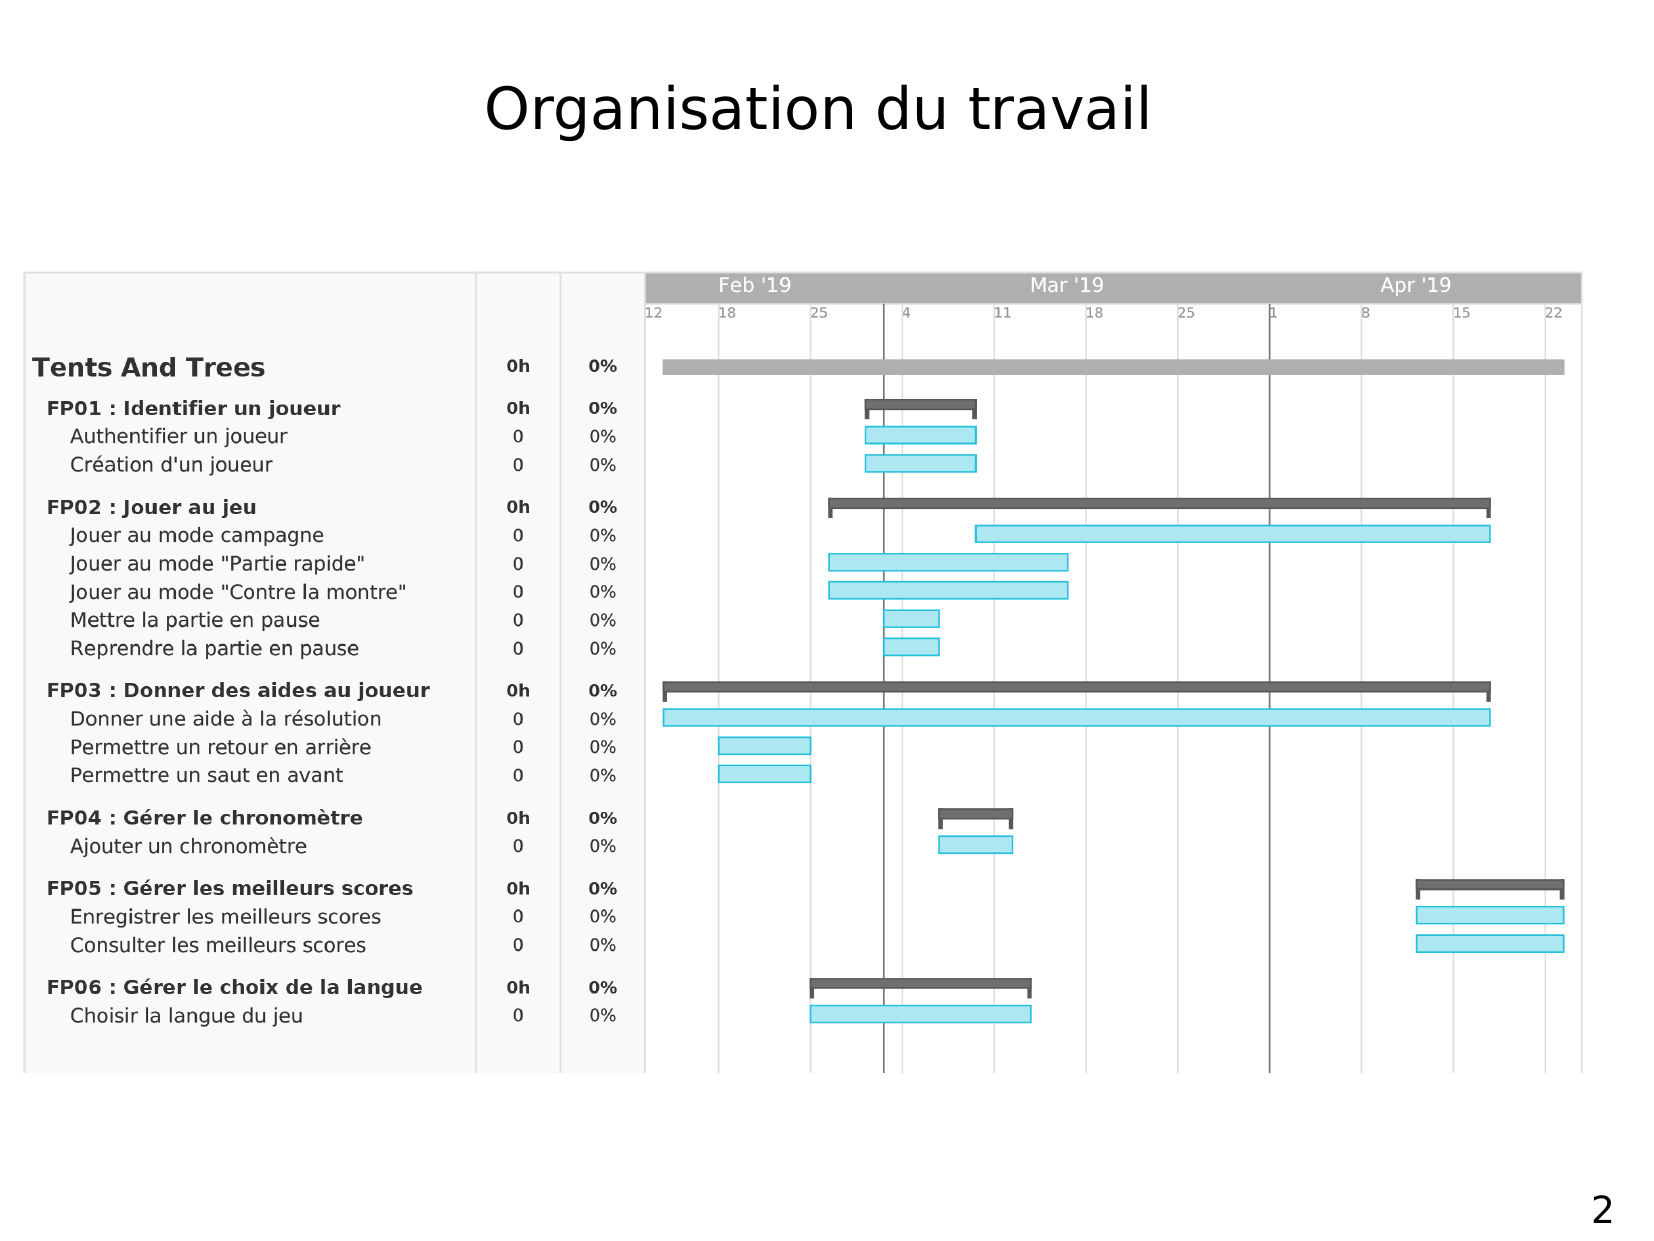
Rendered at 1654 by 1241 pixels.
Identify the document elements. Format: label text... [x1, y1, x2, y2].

text_box 2 [1576, 1181, 1630, 1240]
picture [23, 259, 1583, 1073]
title Organisation du travail [460, 5, 1178, 213]
